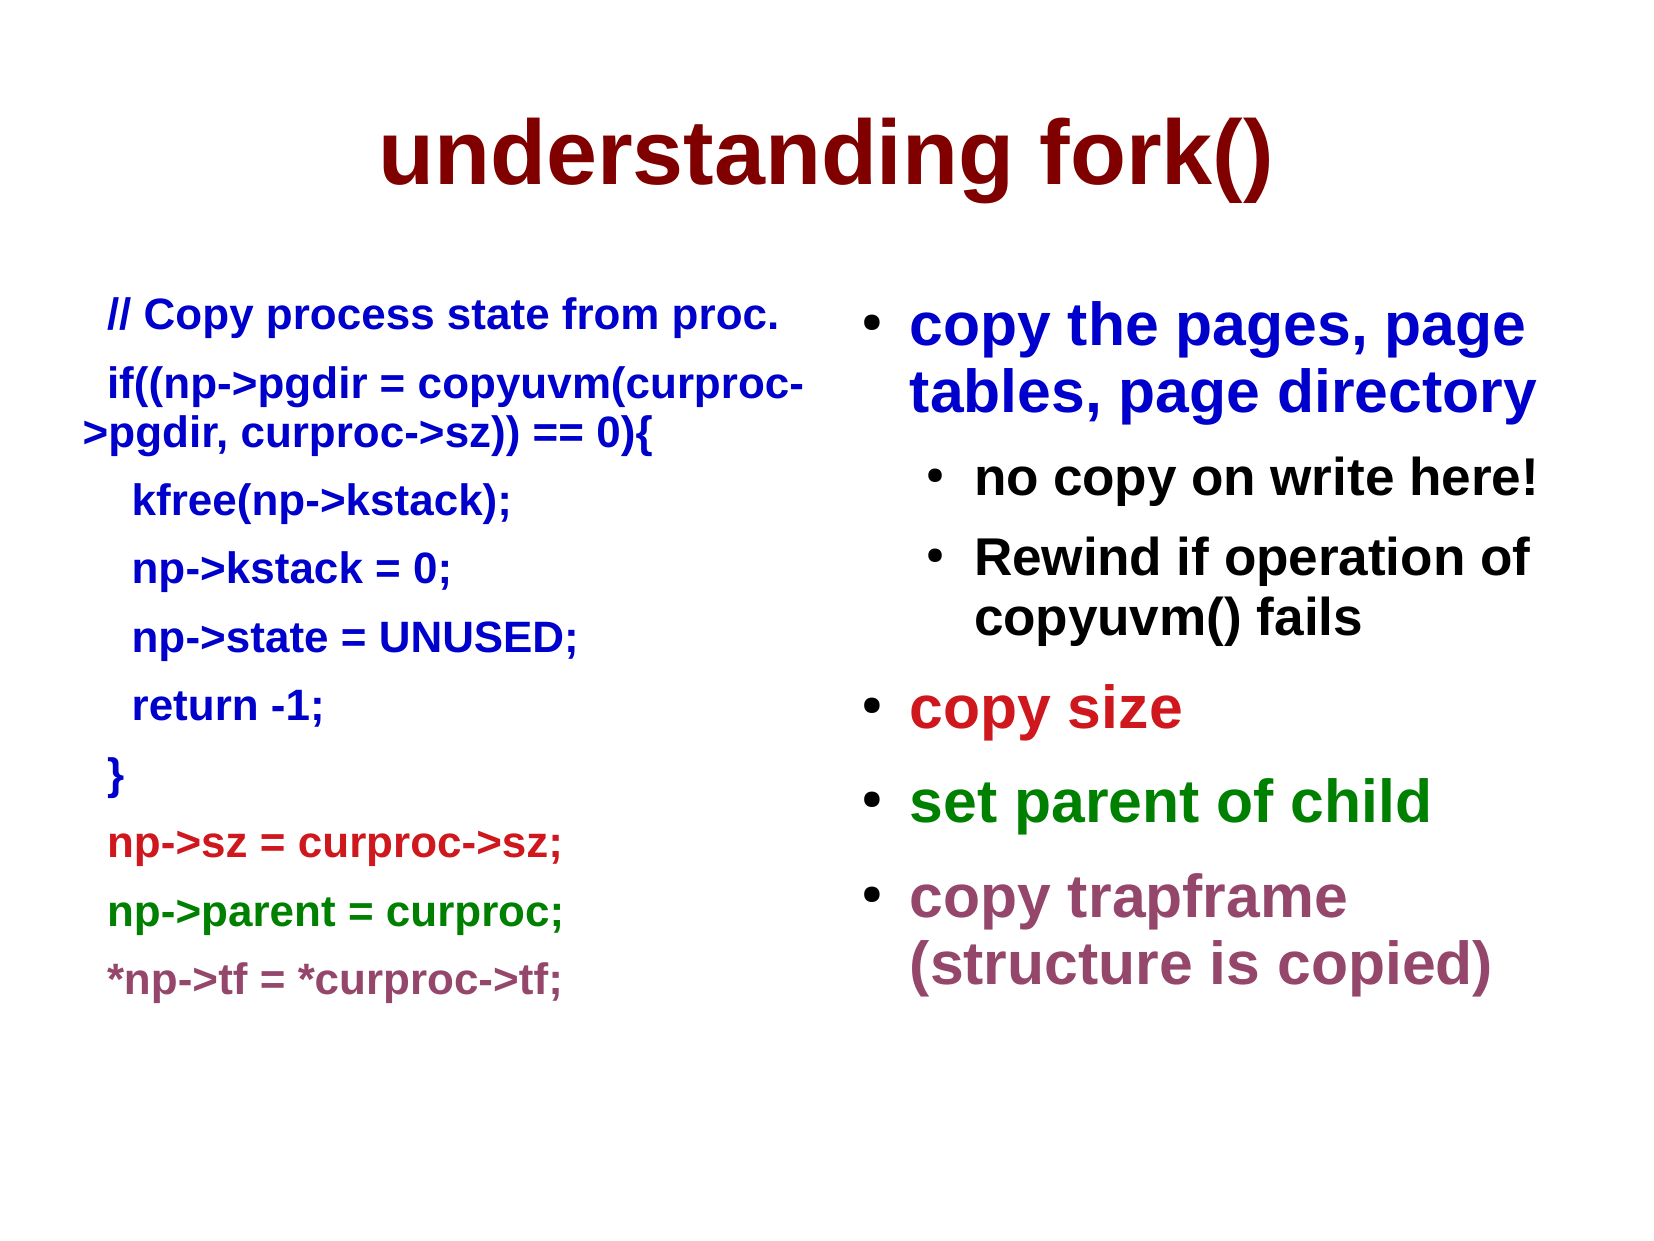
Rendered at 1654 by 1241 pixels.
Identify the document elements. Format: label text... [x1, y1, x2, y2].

list // Copy process state from proc. if((np->pgdir = copyuvm(curproc->pgdir, curproc->sz)) == 0){ kfree(np->kstack); np->kstack = 0; np->state = UNUSED; return -1; } np->sz = curproc->sz; np->parent = curproc; *np->tf = *curproc->tf; [82, 290, 809, 1010]
list copy the pages, page tables, page directory no copy on write here! Rewind if operation of copyuvm() fails copy size set parent of child copy trapframe (structure is copied) [845, 290, 1572, 1010]
title understanding fork() [82, 49, 1571, 257]
